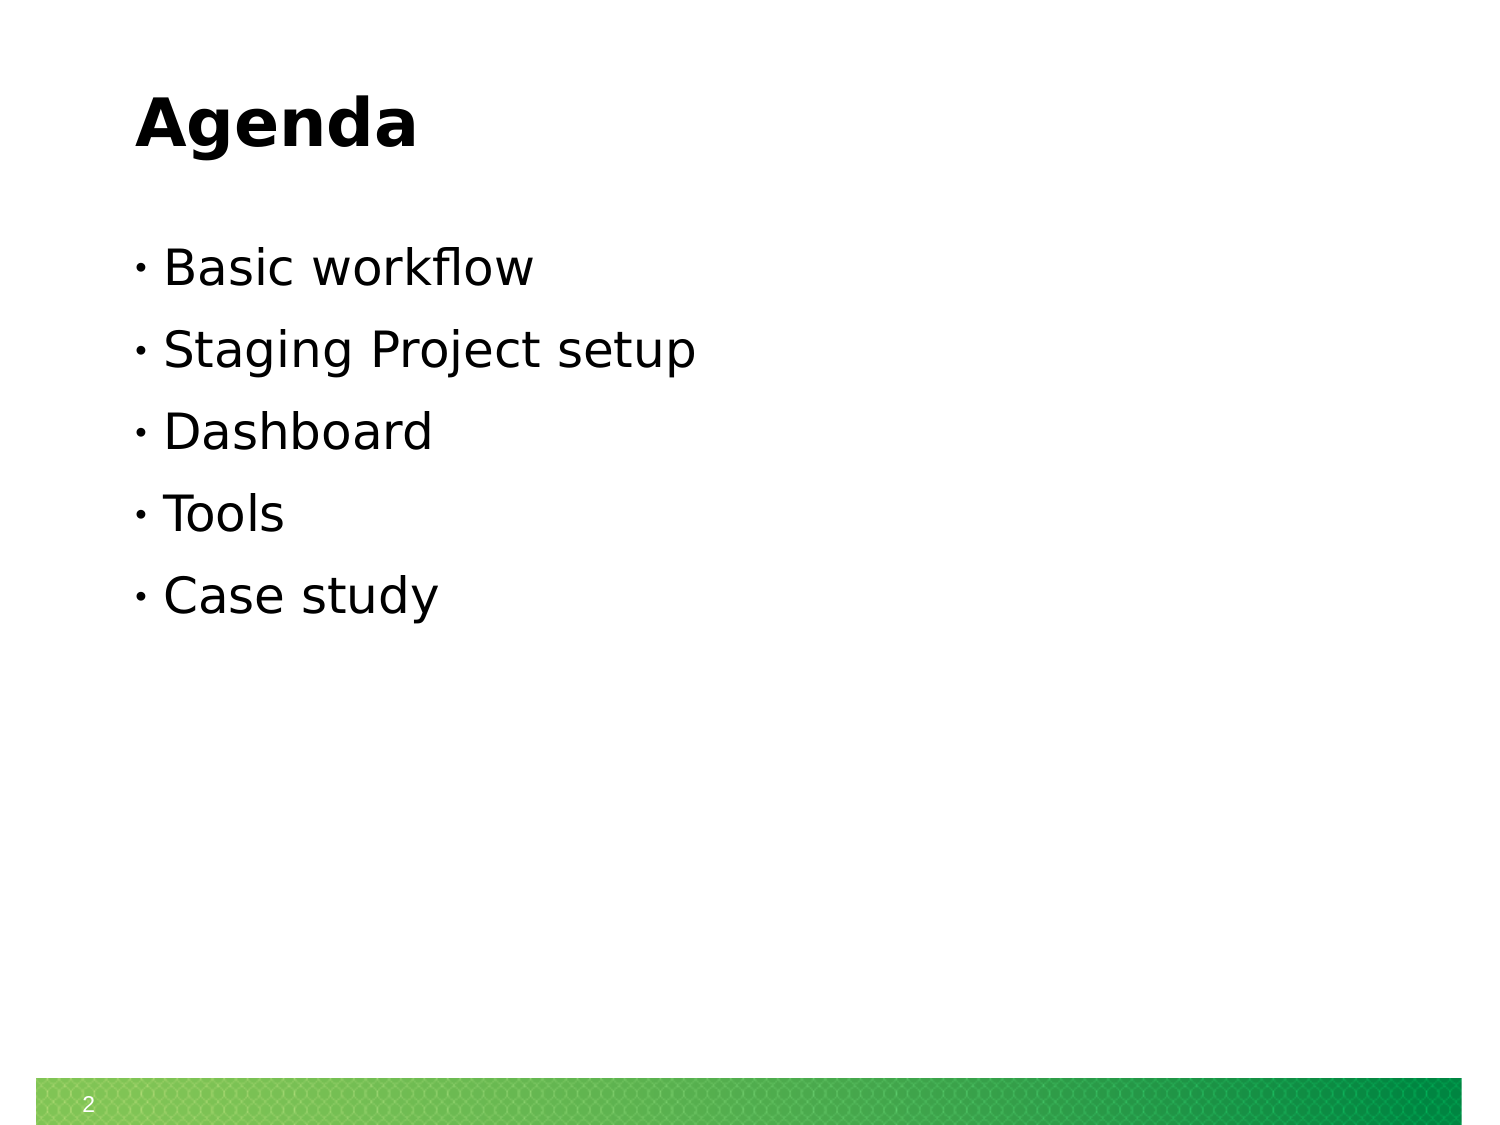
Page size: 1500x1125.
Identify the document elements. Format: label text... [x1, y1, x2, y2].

list Basic workflow Staging Project setup Dashboard Tools Case study [135, 238, 1372, 982]
picture [36, 1078, 1462, 1125]
title Agenda [135, 41, 1372, 204]
